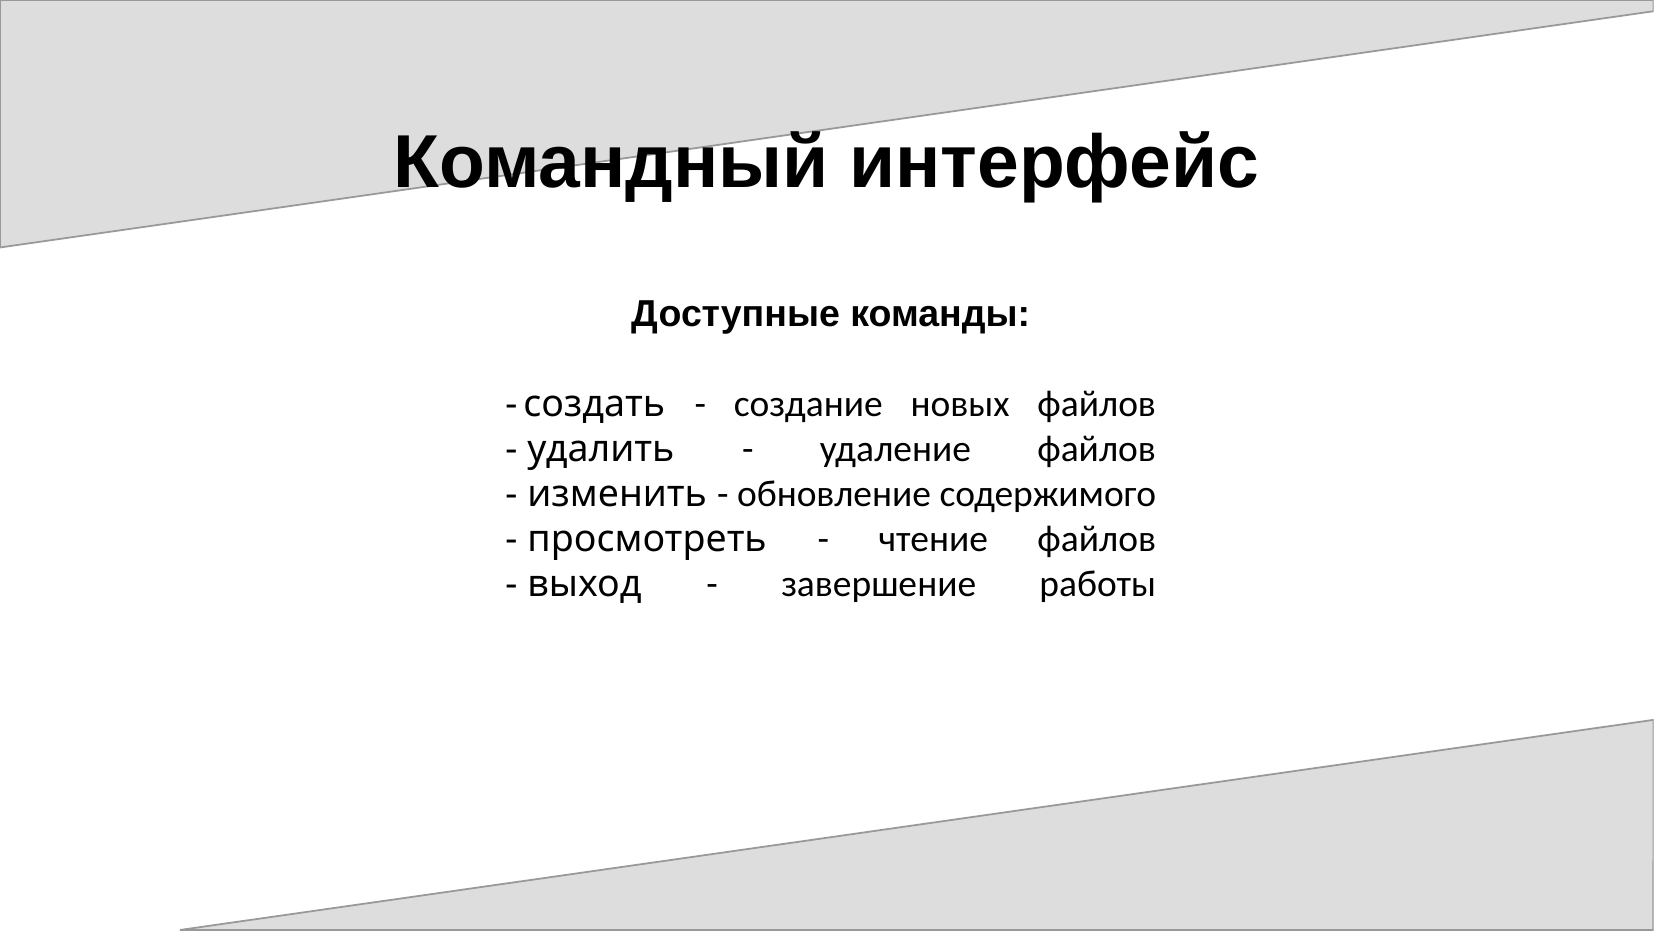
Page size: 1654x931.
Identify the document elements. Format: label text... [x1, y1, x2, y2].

text_box Доступные команды: - создать - создание новых файлов - удалить - удаление файлов - изменить - обновление содержимого - просмотреть - чтение файлов - выход - завершение работы [490, 281, 1171, 701]
text_box Командный интерфейс [88, 79, 1565, 236]
